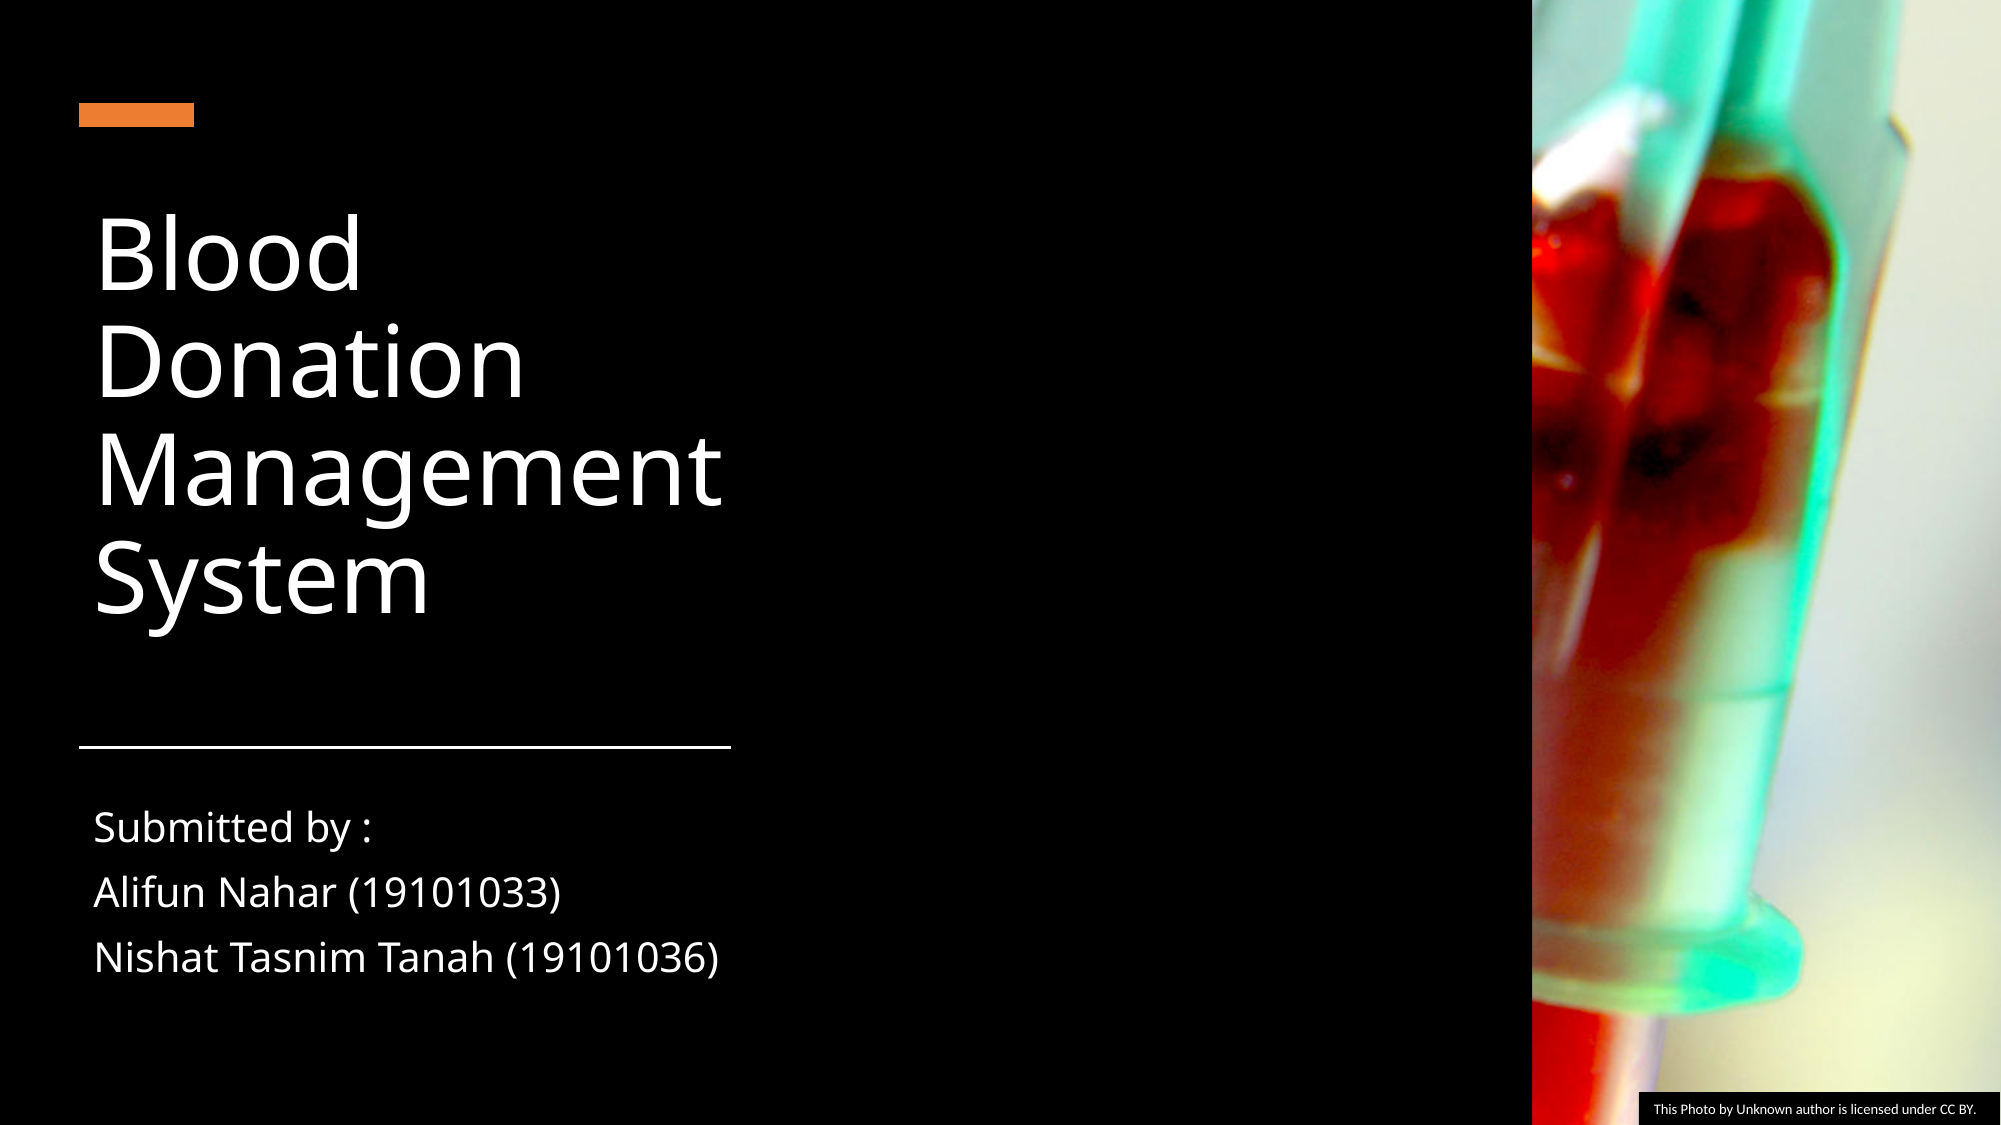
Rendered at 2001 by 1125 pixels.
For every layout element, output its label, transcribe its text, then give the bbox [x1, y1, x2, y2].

text_box This Photo by Unknown author is licensed under CC BY. [1638, 1092, 2000, 1125]
subtitle Submitted by : Alifun Nahar (19101033) Nishat Tasnim Tanah (19101036) [78, 799, 739, 998]
picture [1532, 0, 2000, 1125]
title Blood Donation Management System [78, 168, 771, 643]
text_box [0, 0, 1532, 1125]
